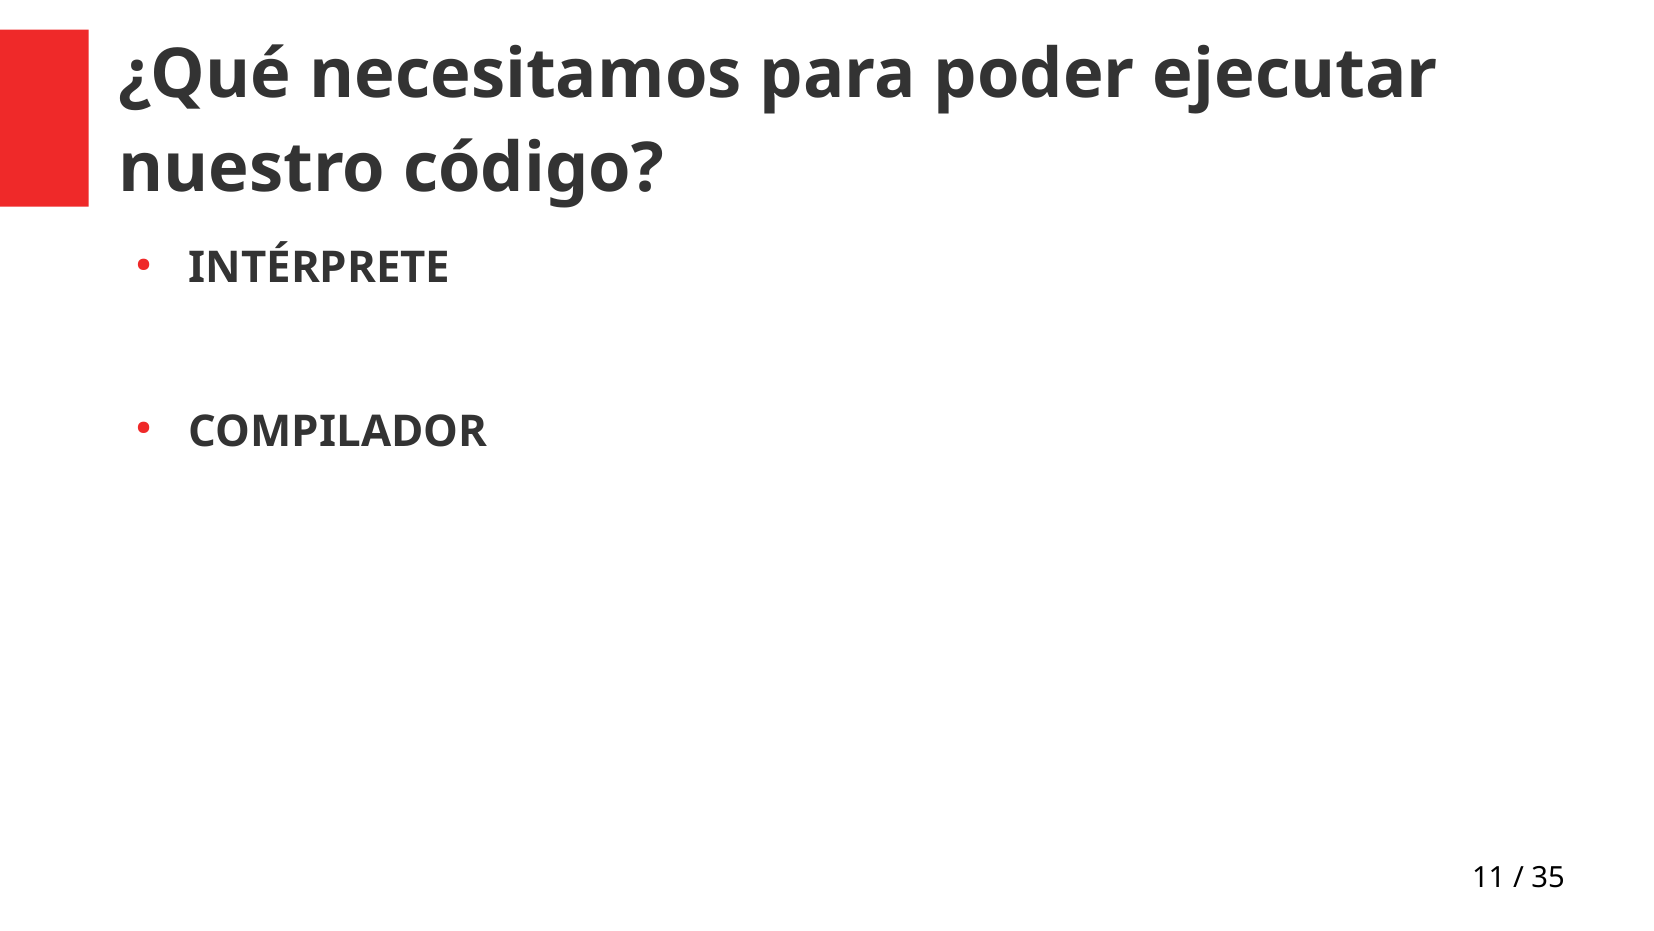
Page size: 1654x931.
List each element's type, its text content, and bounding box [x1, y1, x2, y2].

list INTÉRPRETE COMPILADOR [118, 236, 1595, 798]
title ¿Qué necesitamos para poder ejecutar nuestro código? [118, 29, 1595, 207]
